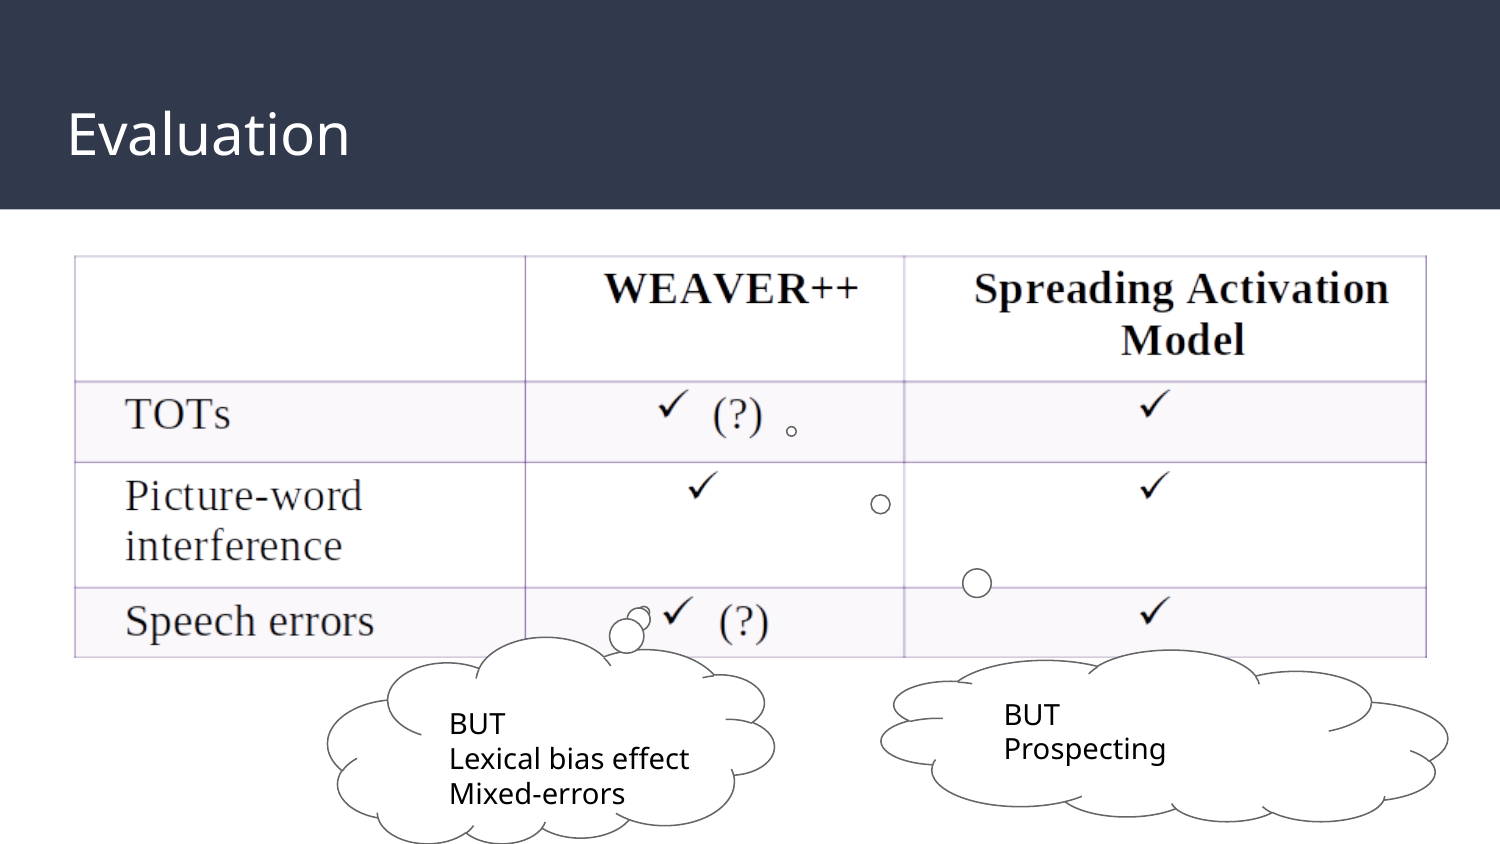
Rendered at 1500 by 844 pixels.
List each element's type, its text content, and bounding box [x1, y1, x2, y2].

title Evaluation [51, 82, 1449, 185]
text_box BUT Lexical bias effect Mixed-errors [433, 690, 712, 793]
text_box [327, 606, 775, 844]
text_box [871, 494, 891, 514]
picture [73, 255, 1427, 658]
text_box [880, 650, 1448, 822]
text_box [786, 426, 797, 437]
text_box [962, 568, 992, 598]
text_box BUT Prospecting [988, 680, 1327, 784]
